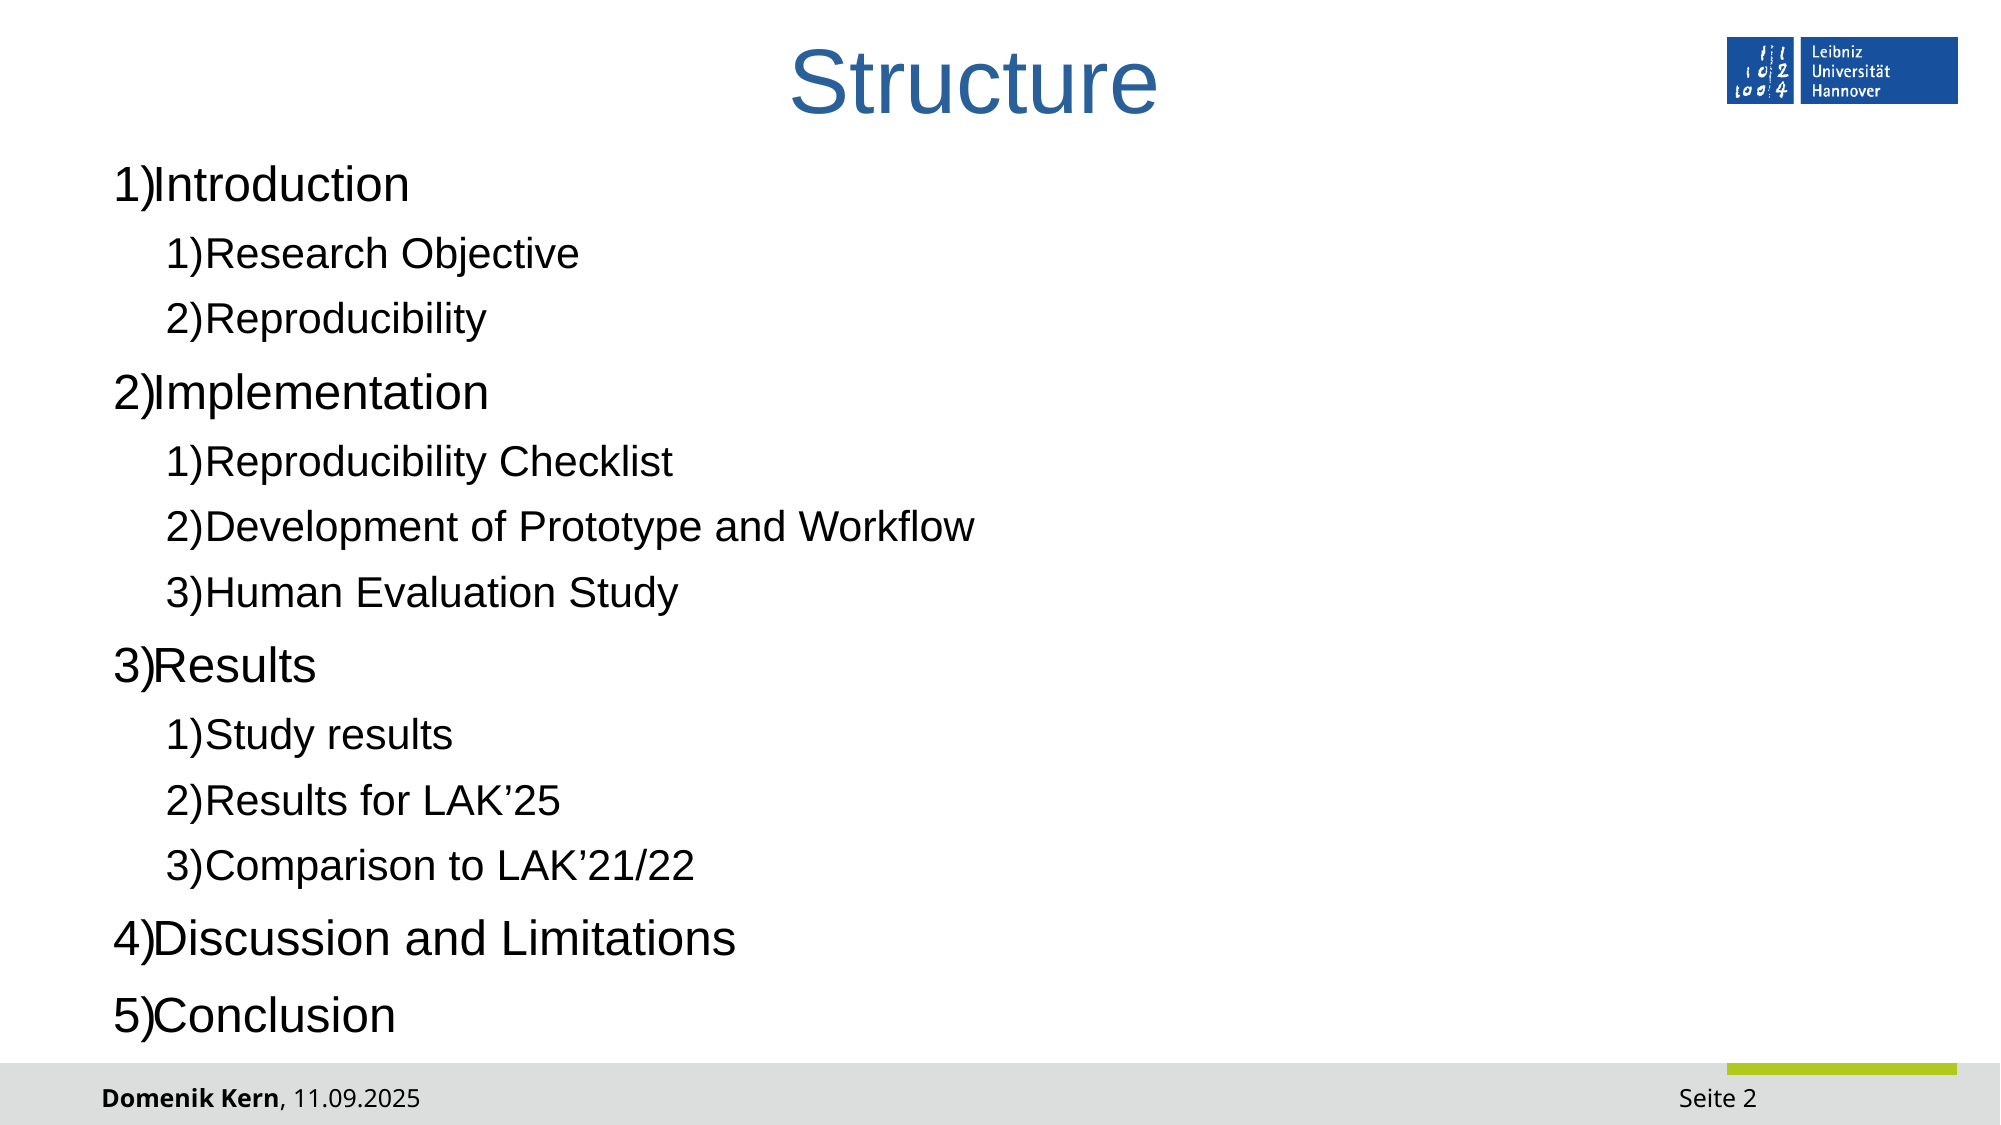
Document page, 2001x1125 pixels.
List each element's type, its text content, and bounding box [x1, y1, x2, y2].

title Structure [86, 6, 1863, 157]
list Introduction Research Objective Reproducibility Implementation Reproducibility Checklist Development of Prototype and Workflow Human Evaluation Study Results Study results Results for LAK’25 Comparison to LAK’21/22 Discussion and Limitations Conclusion [99, 156, 1900, 1051]
picture [1863, 37, 1958, 104]
